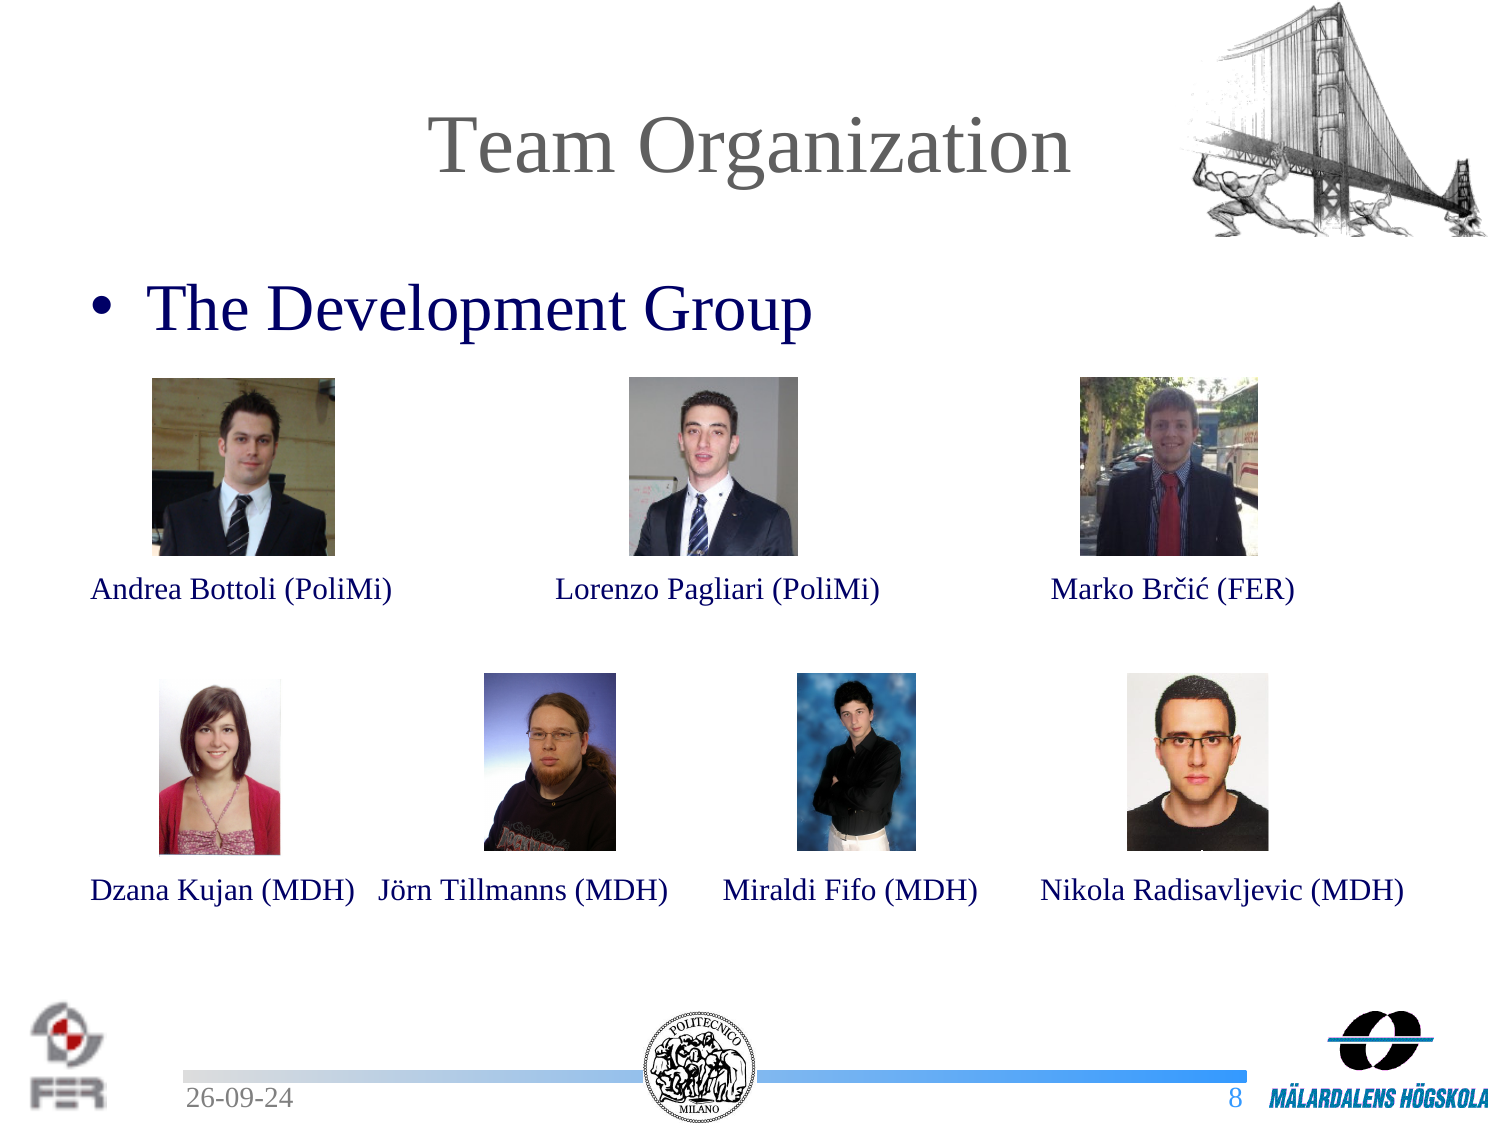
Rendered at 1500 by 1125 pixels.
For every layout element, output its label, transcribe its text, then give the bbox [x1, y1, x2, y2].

picture [29, 987, 107, 1125]
picture [1435, 1096, 1441, 1104]
list The Development Group Andrea Bottoli (PoliMi) Lorenzo Pagliari (PoliMi) Marko Brčić (FER) Dzana Kujan (MDH) Jörn Tillmanns (MDH) Miraldi Fifo (MDH) Nikola Radisavljevic (MDH) [75, 256, 1426, 1000]
picture [1368, 1093, 1374, 1104]
title Team Organization [75, 45, 1175, 233]
picture [152, 378, 335, 556]
picture [1175, 0, 1488, 237]
text_box <numero> [1186, 1070, 1258, 1114]
picture [643, 1011, 757, 1123]
text_box 14-01-09 [171, 1070, 396, 1114]
picture [1454, 1091, 1459, 1108]
picture [1269, 1011, 1488, 1108]
